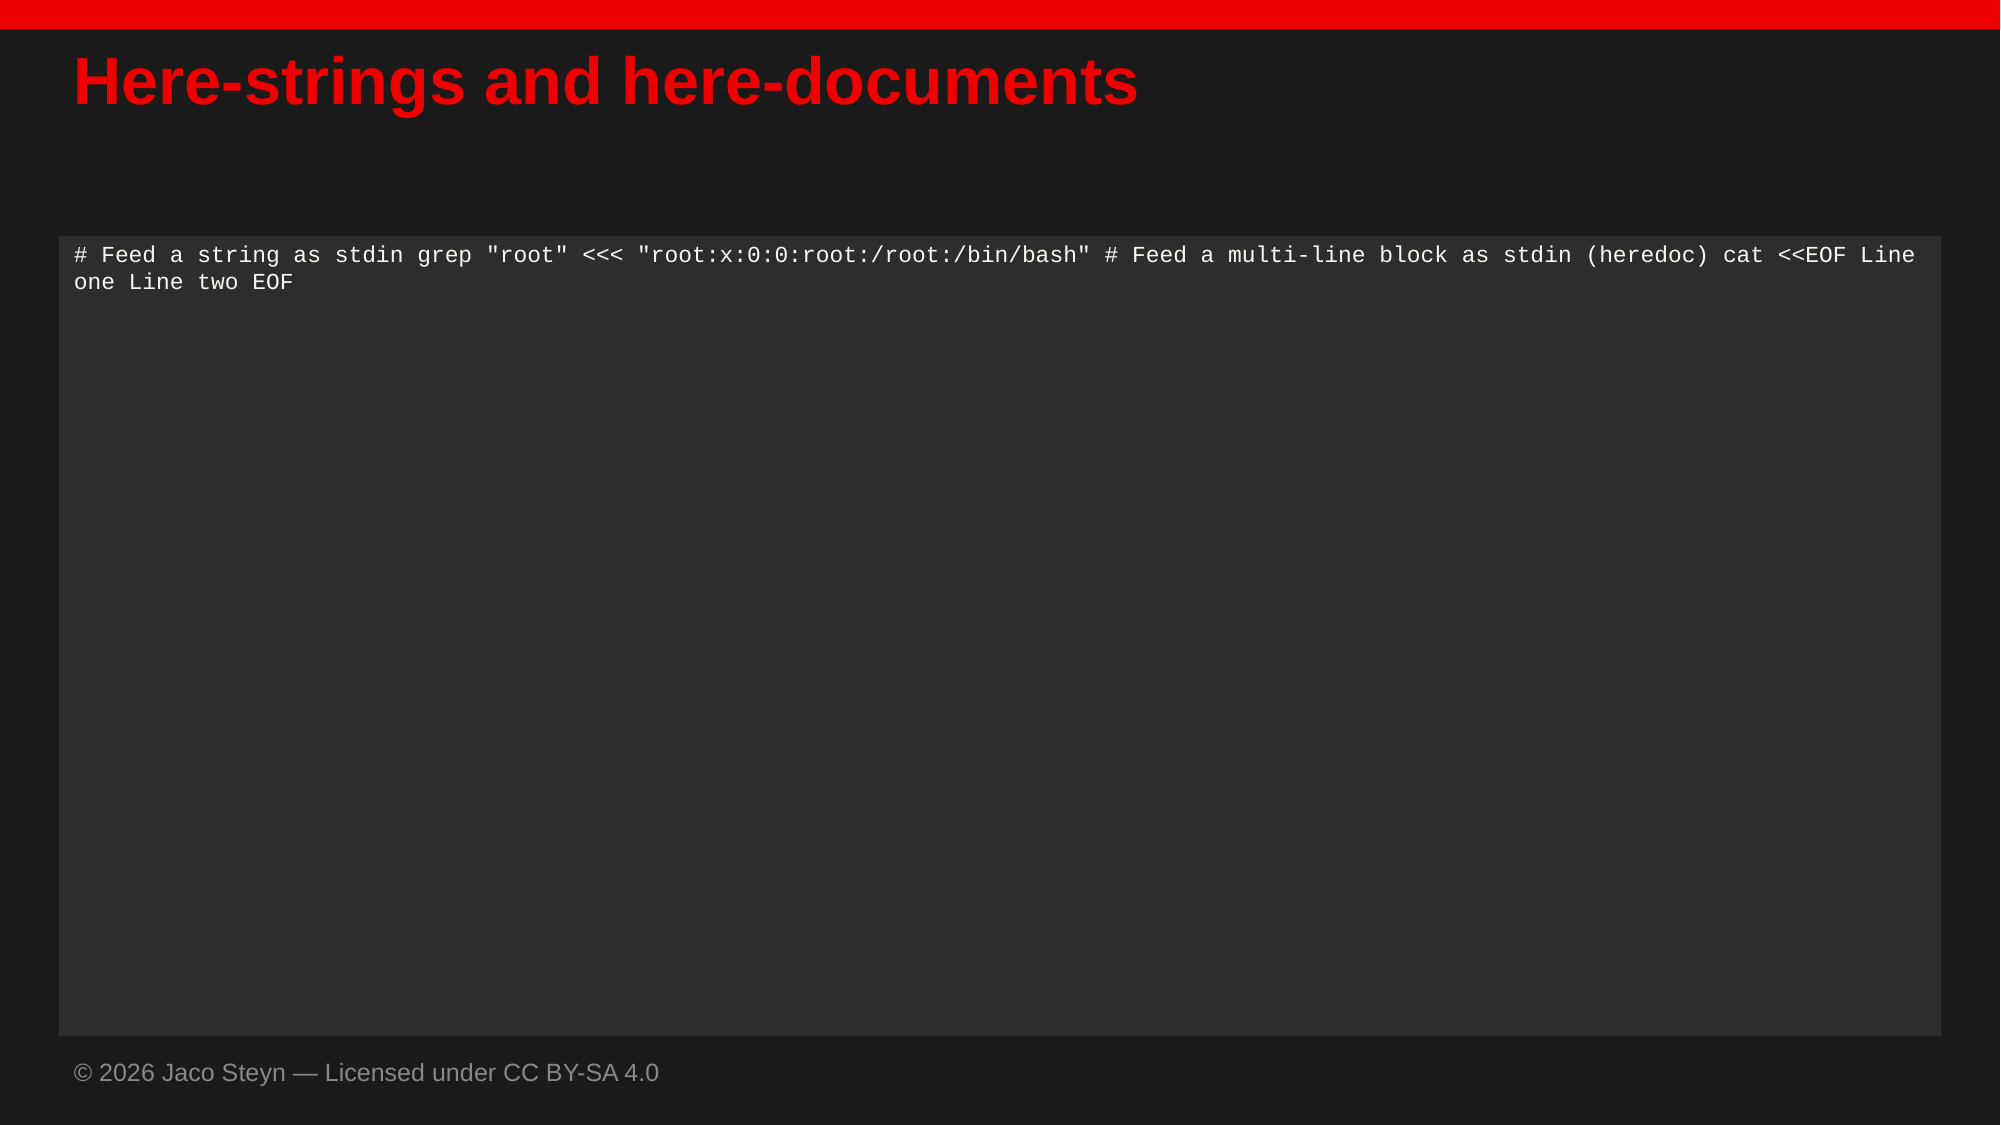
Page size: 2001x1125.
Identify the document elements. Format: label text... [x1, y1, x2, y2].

text_box [0, 0, 2001, 30]
text_box Here-strings and here-documents [59, 36, 1942, 208]
text_box # Feed a string as stdin grep "root" <<< "root:x:0:0:root:/root:/bin/bash" # Feed a multi-line block as stdin (heredoc) cat <<EOF Line one Line two EOF [59, 236, 1942, 1037]
text_box © 2026 Jaco Steyn — Licensed under CC BY-SA 4.0 [59, 1051, 1942, 1093]
